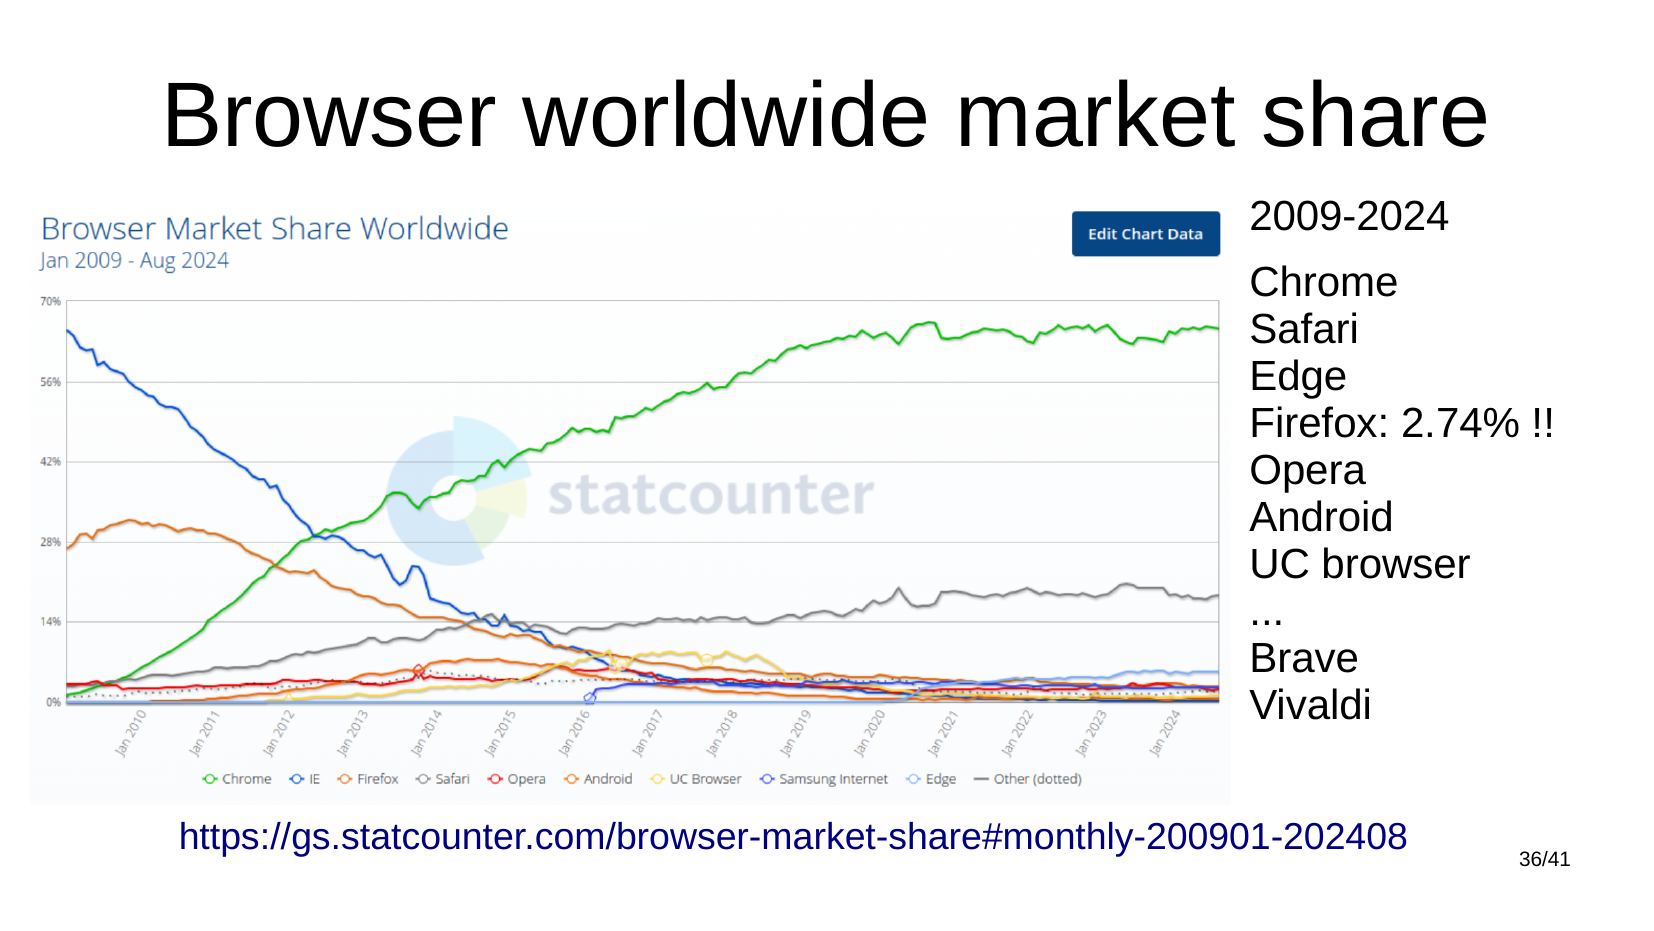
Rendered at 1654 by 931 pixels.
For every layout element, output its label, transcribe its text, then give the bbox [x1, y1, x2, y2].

title Browser worldwide market share [82, 37, 1571, 193]
picture [30, 195, 1231, 805]
text_box https://gs.statcounter.com/browser-market-share#monthly-200901-202408 [164, 808, 1493, 908]
list 2009-2024 Chrome Safari Edge Firefox: 2.74% !! Opera Android UC browser ... Brave Vivaldi [1204, 192, 1642, 733]
